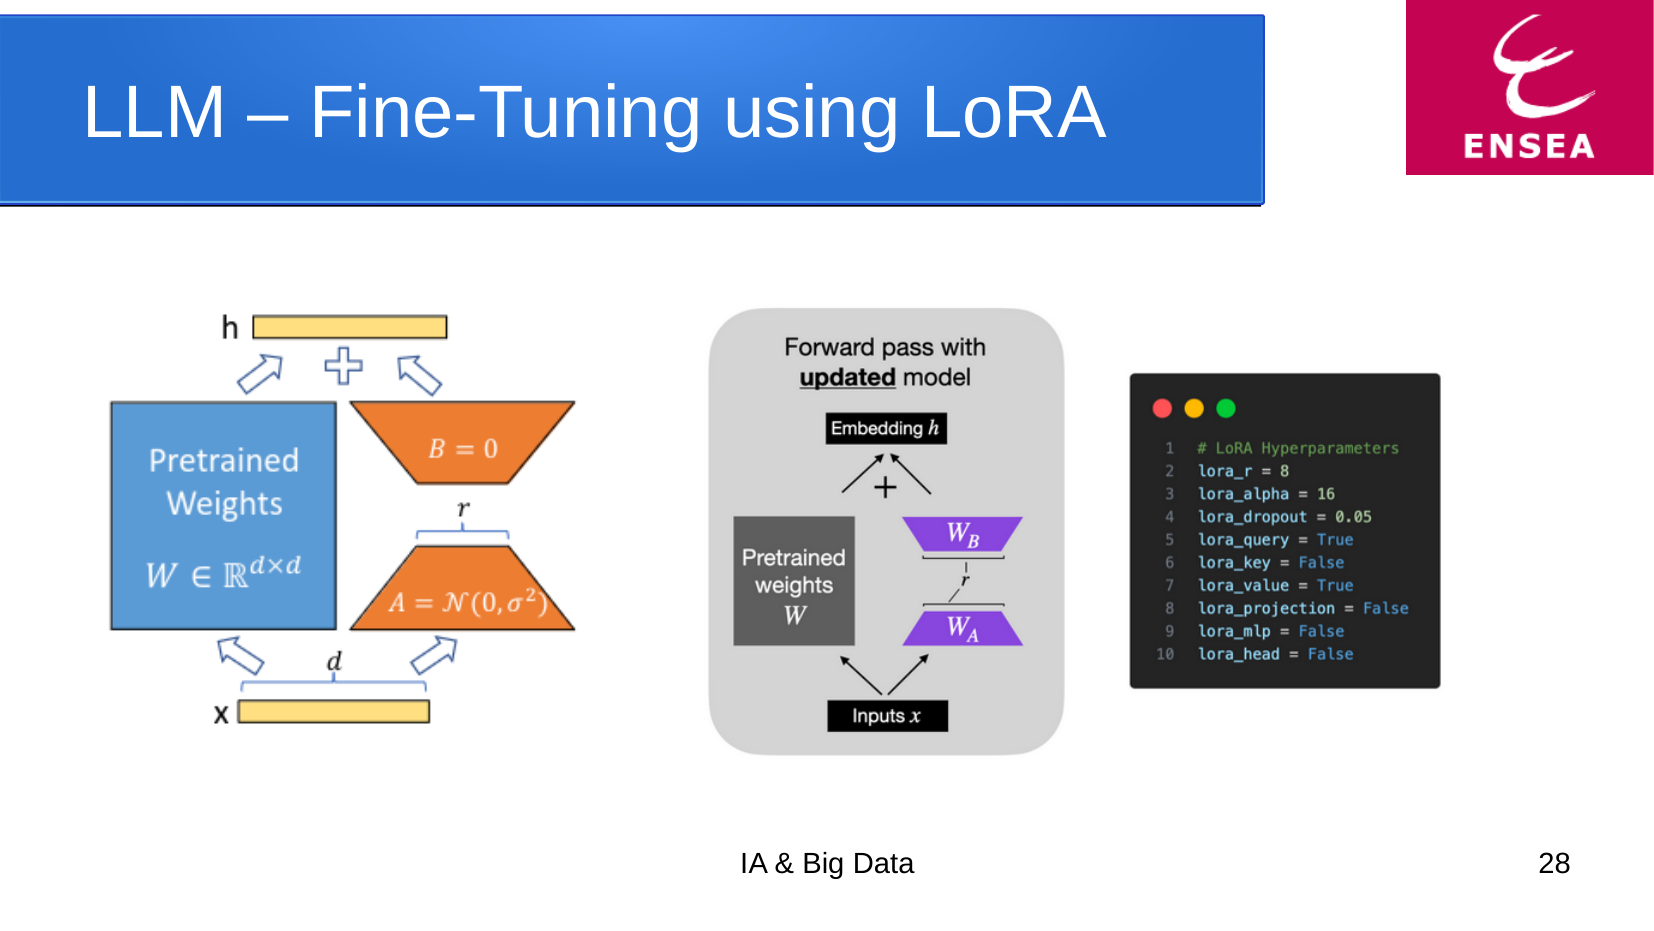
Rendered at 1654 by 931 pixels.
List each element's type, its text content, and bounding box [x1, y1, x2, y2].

picture [94, 289, 603, 748]
picture [672, 301, 1466, 774]
title LLM – Fine-Tuning using LoRA [82, 35, 1235, 189]
picture [1406, 0, 1654, 175]
